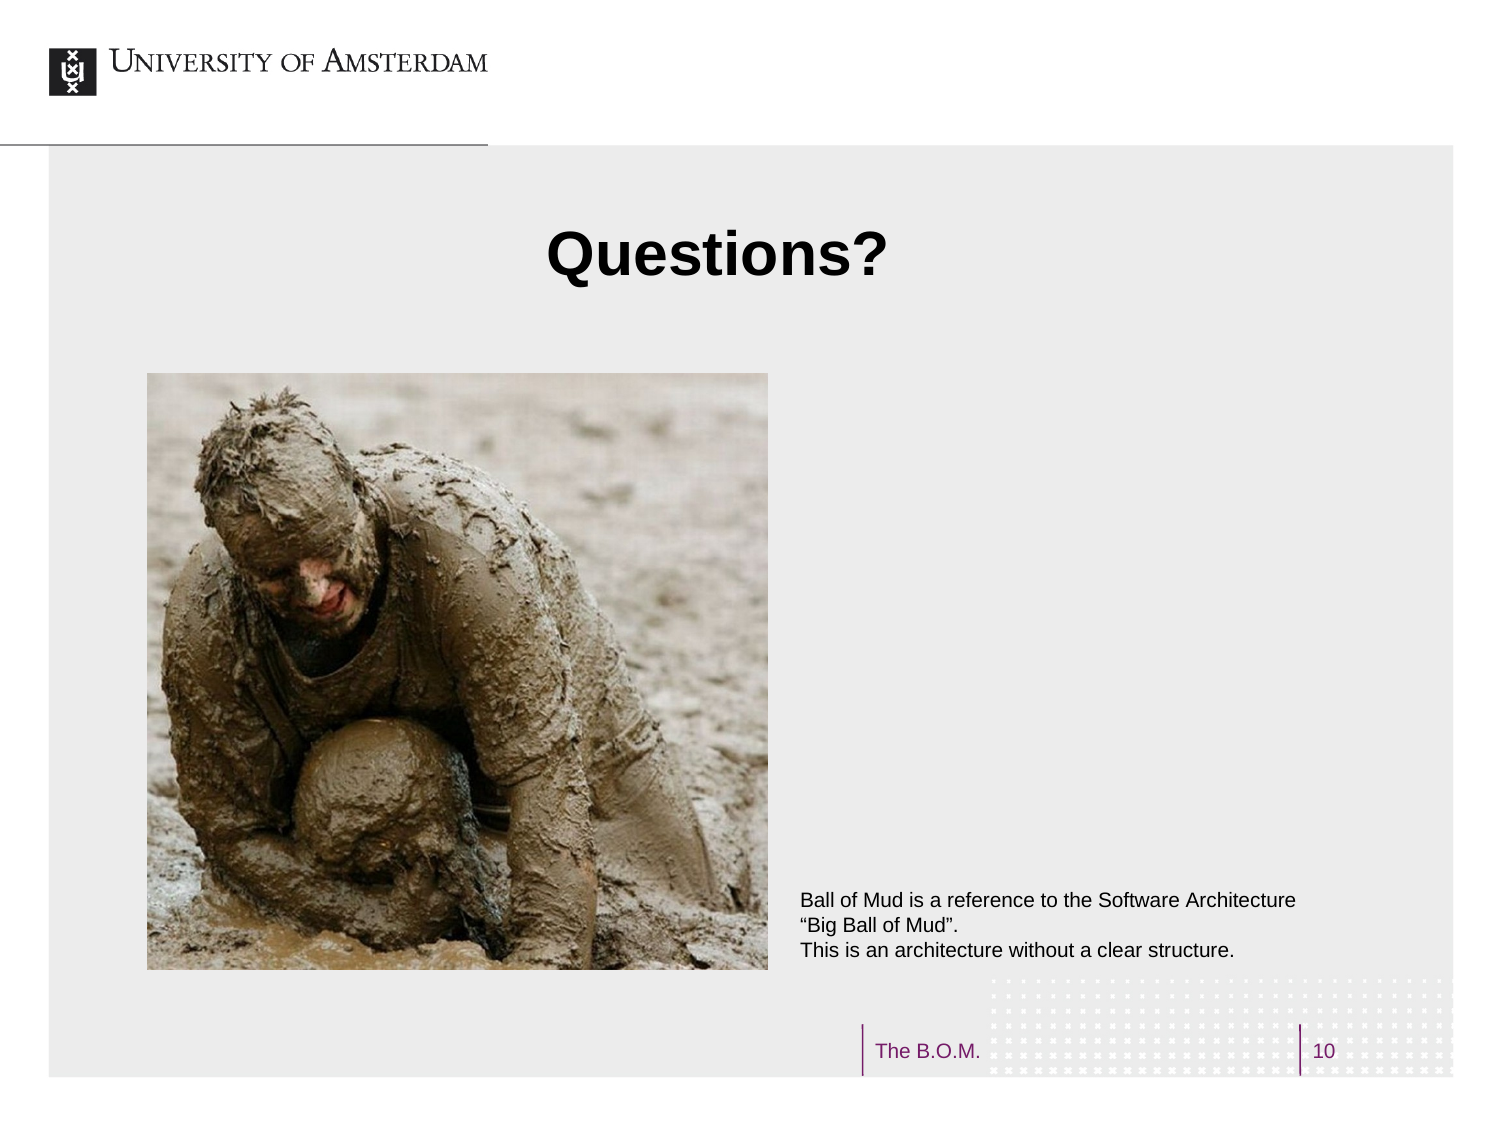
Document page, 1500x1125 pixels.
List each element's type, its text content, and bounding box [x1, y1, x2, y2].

picture [0, 0, 1500, 1125]
text_box Questions? [112, 212, 1326, 351]
text_box Ball of Mud is a reference to the Software Architecture “Big Ball of Mud”. This is an architecture without a clear structure. [785, 878, 1447, 970]
text_box <number> [1312, 1037, 1401, 1103]
text_box The B.O.M. [874, 1037, 1276, 1088]
